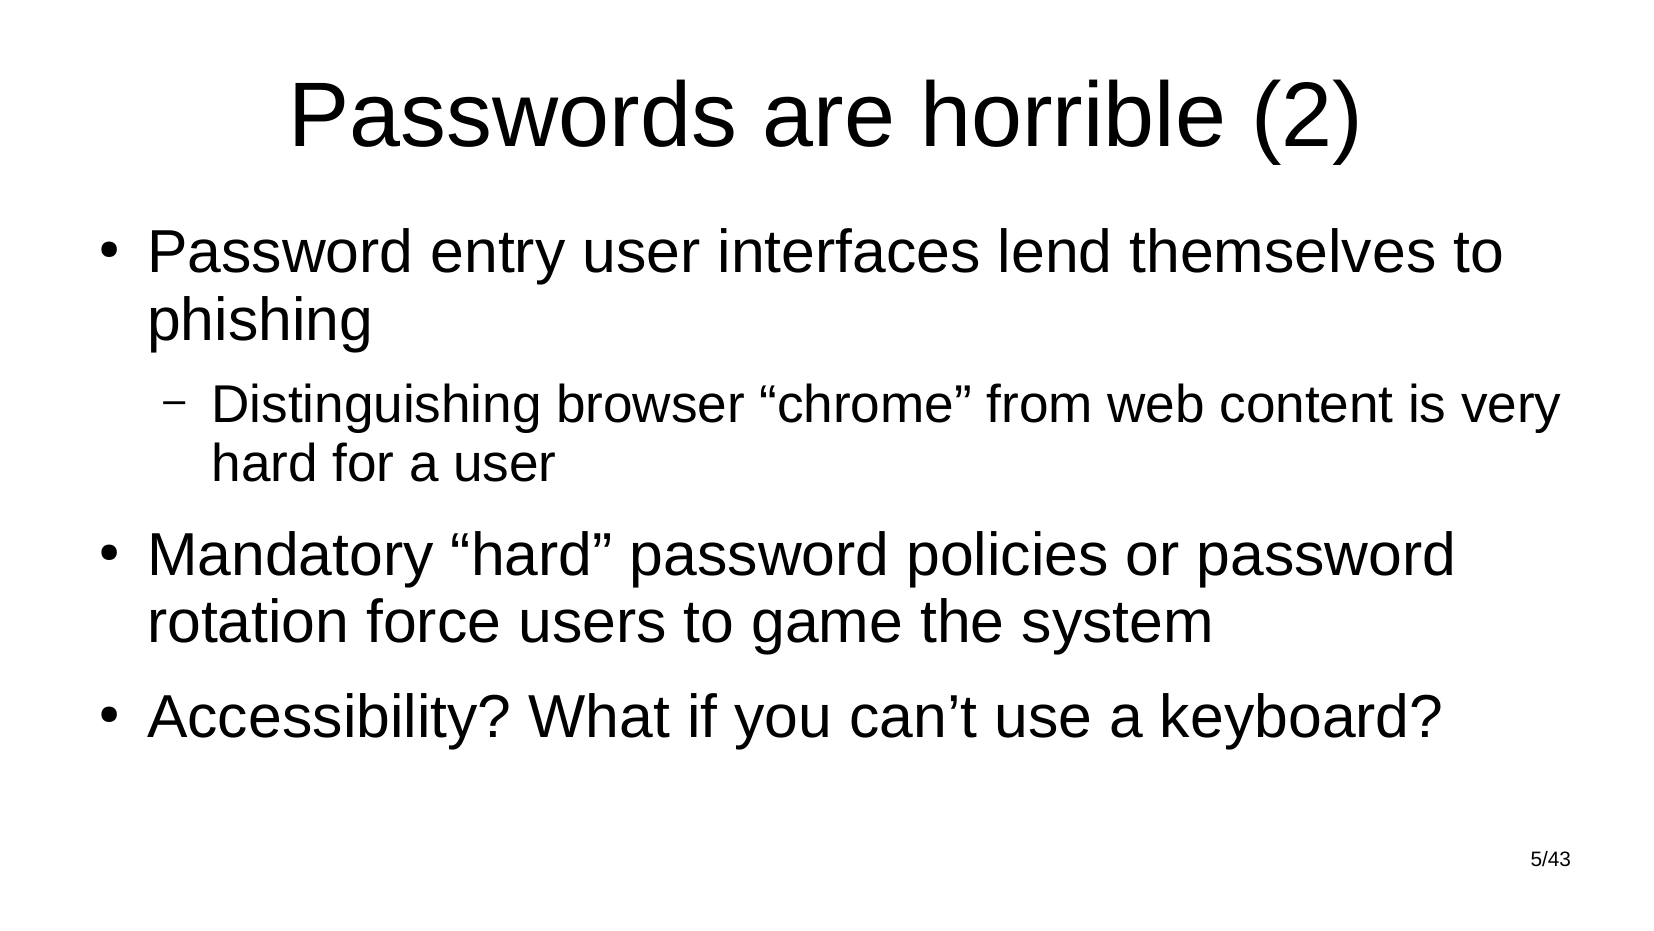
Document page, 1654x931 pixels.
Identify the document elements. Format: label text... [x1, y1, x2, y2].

title Passwords are horrible (2) [82, 37, 1571, 193]
list Password entry user interfaces lend themselves to phishing Distinguishing browser “chrome” from web content is very hard for a user Mandatory “hard” password policies or password rotation force users to game the system Accessibility? What if you can’t use a keyboard? [82, 217, 1571, 758]
